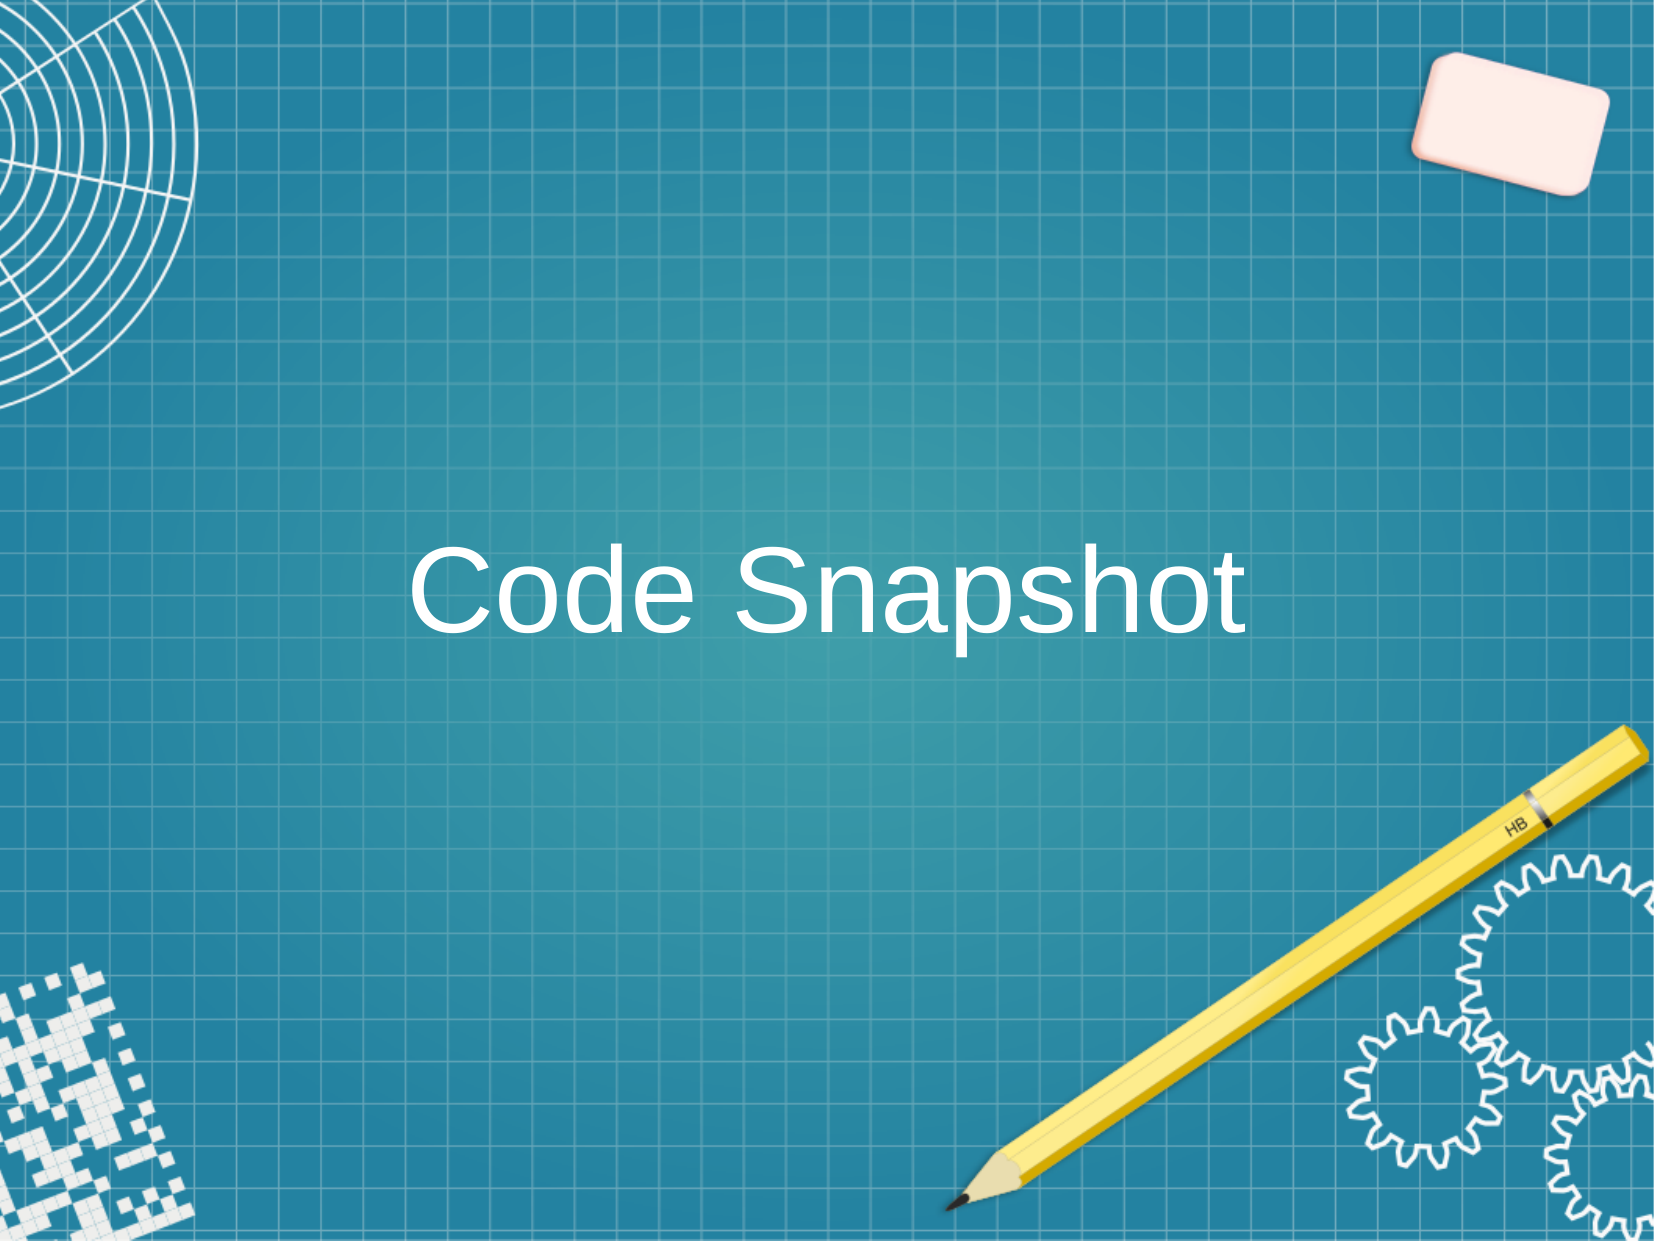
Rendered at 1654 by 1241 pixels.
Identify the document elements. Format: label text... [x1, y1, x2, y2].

title Code Snapshot [82, 448, 1571, 733]
picture [0, 0, 1654, 1241]
